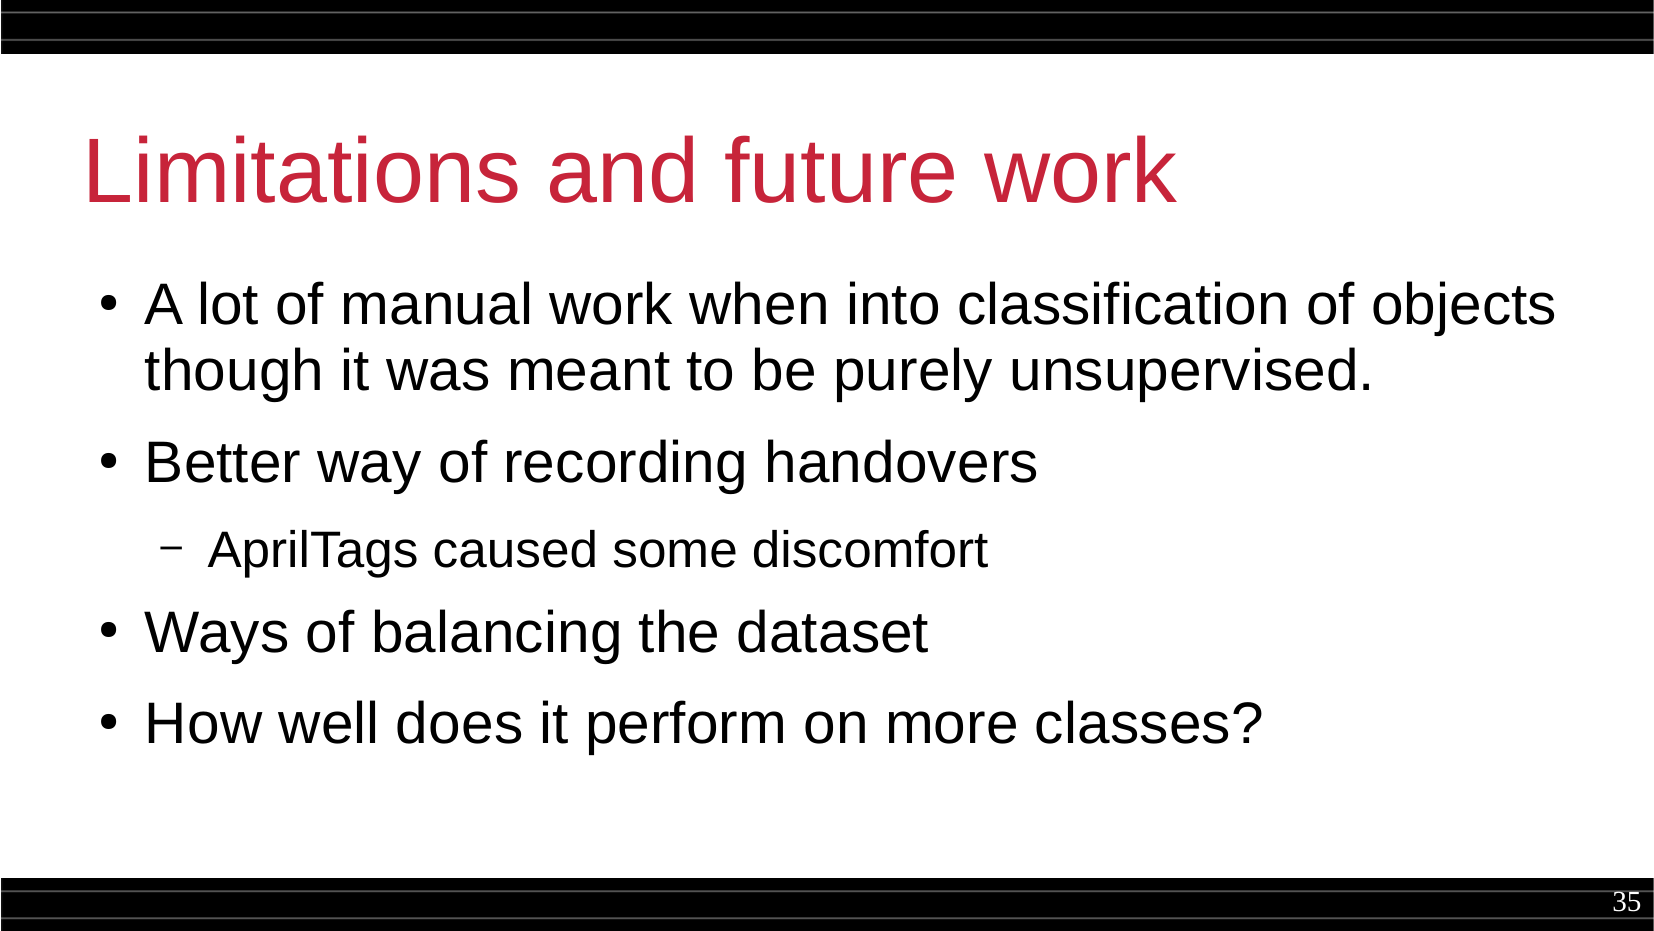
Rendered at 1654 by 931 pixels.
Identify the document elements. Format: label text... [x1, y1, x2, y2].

picture [1, 878, 1654, 931]
picture [1, 0, 1654, 54]
title Limitations and future work [82, 92, 1571, 249]
list A lot of manual work when into classification of objects though it was meant to be purely unsupervised. Better way of recording handovers AprilTags caused some discomfort Ways of balancing the dataset How well does it perform on more classes? [82, 271, 1571, 758]
